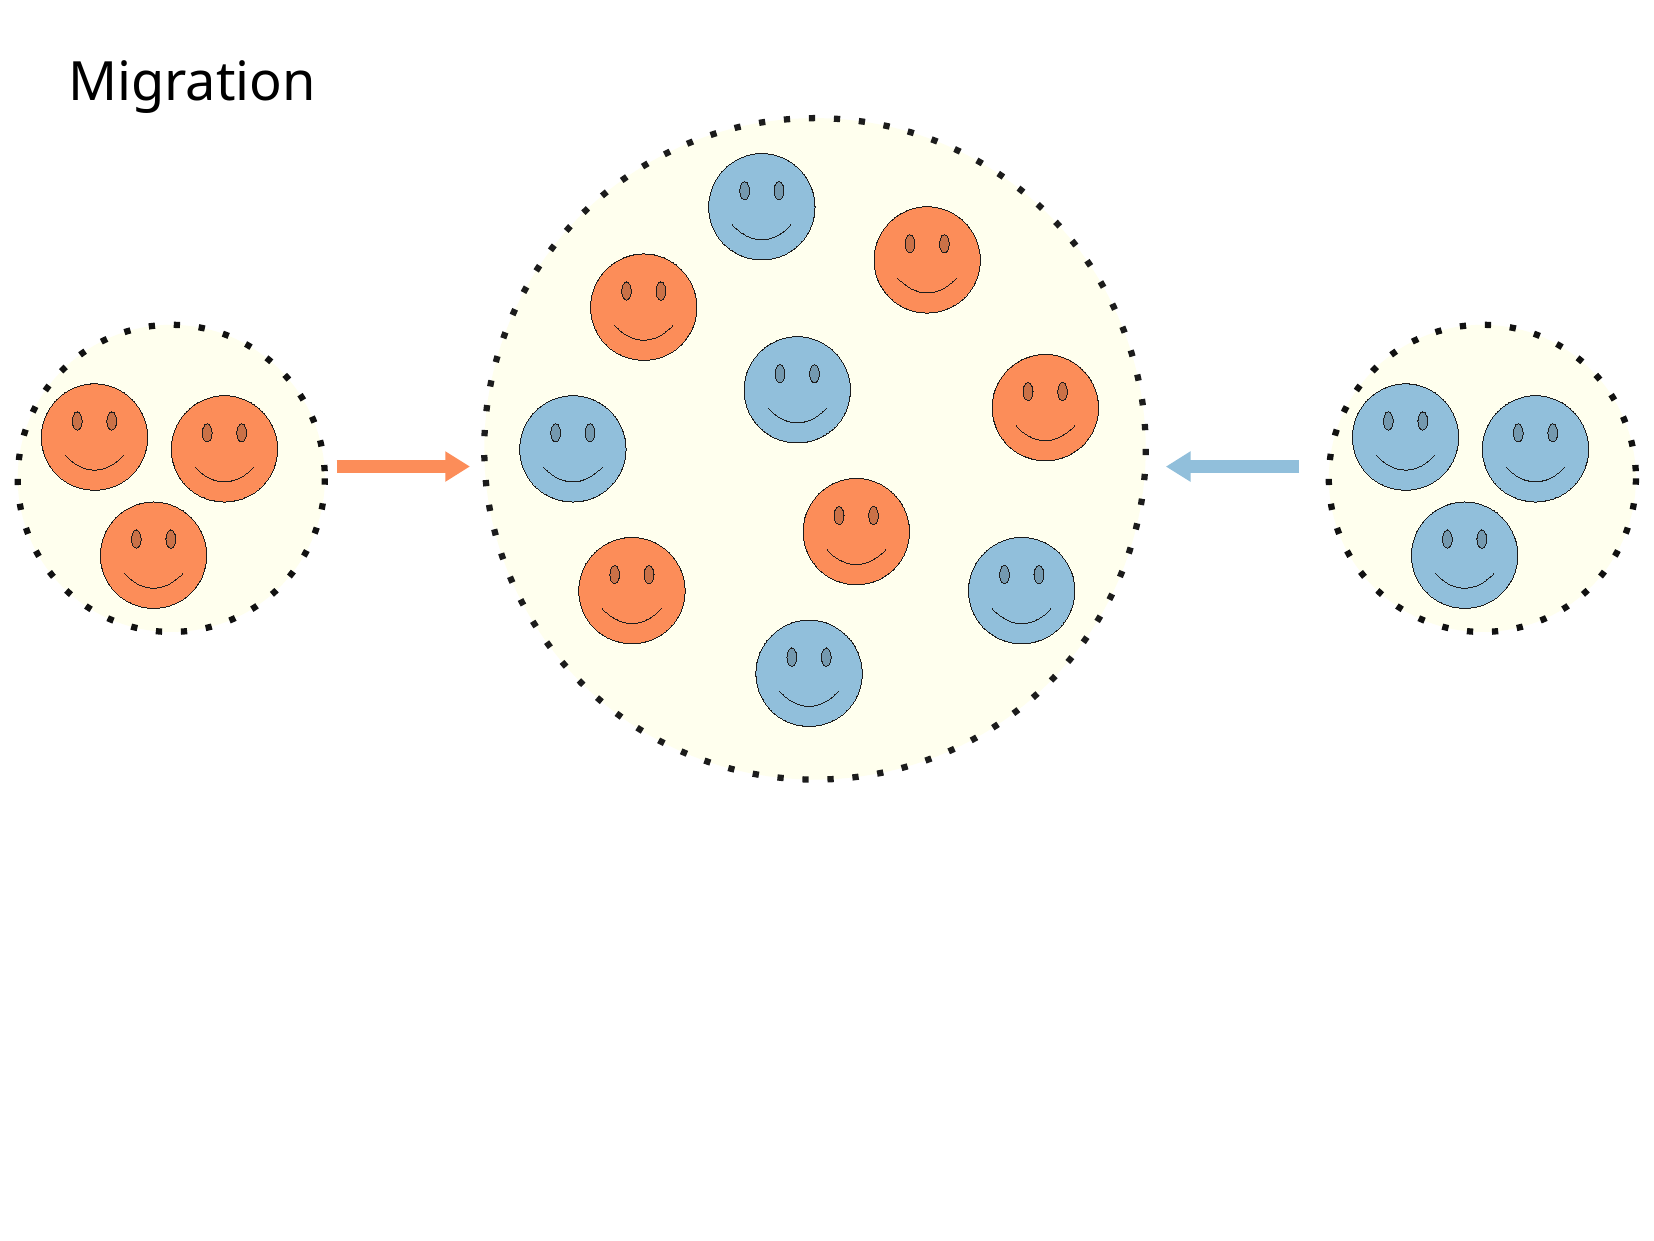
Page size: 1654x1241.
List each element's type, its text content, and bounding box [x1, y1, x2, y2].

text_box [1328, 324, 1636, 632]
text_box [484, 118, 1146, 780]
text_box [17, 324, 325, 632]
text_box Migration [53, 35, 299, 109]
